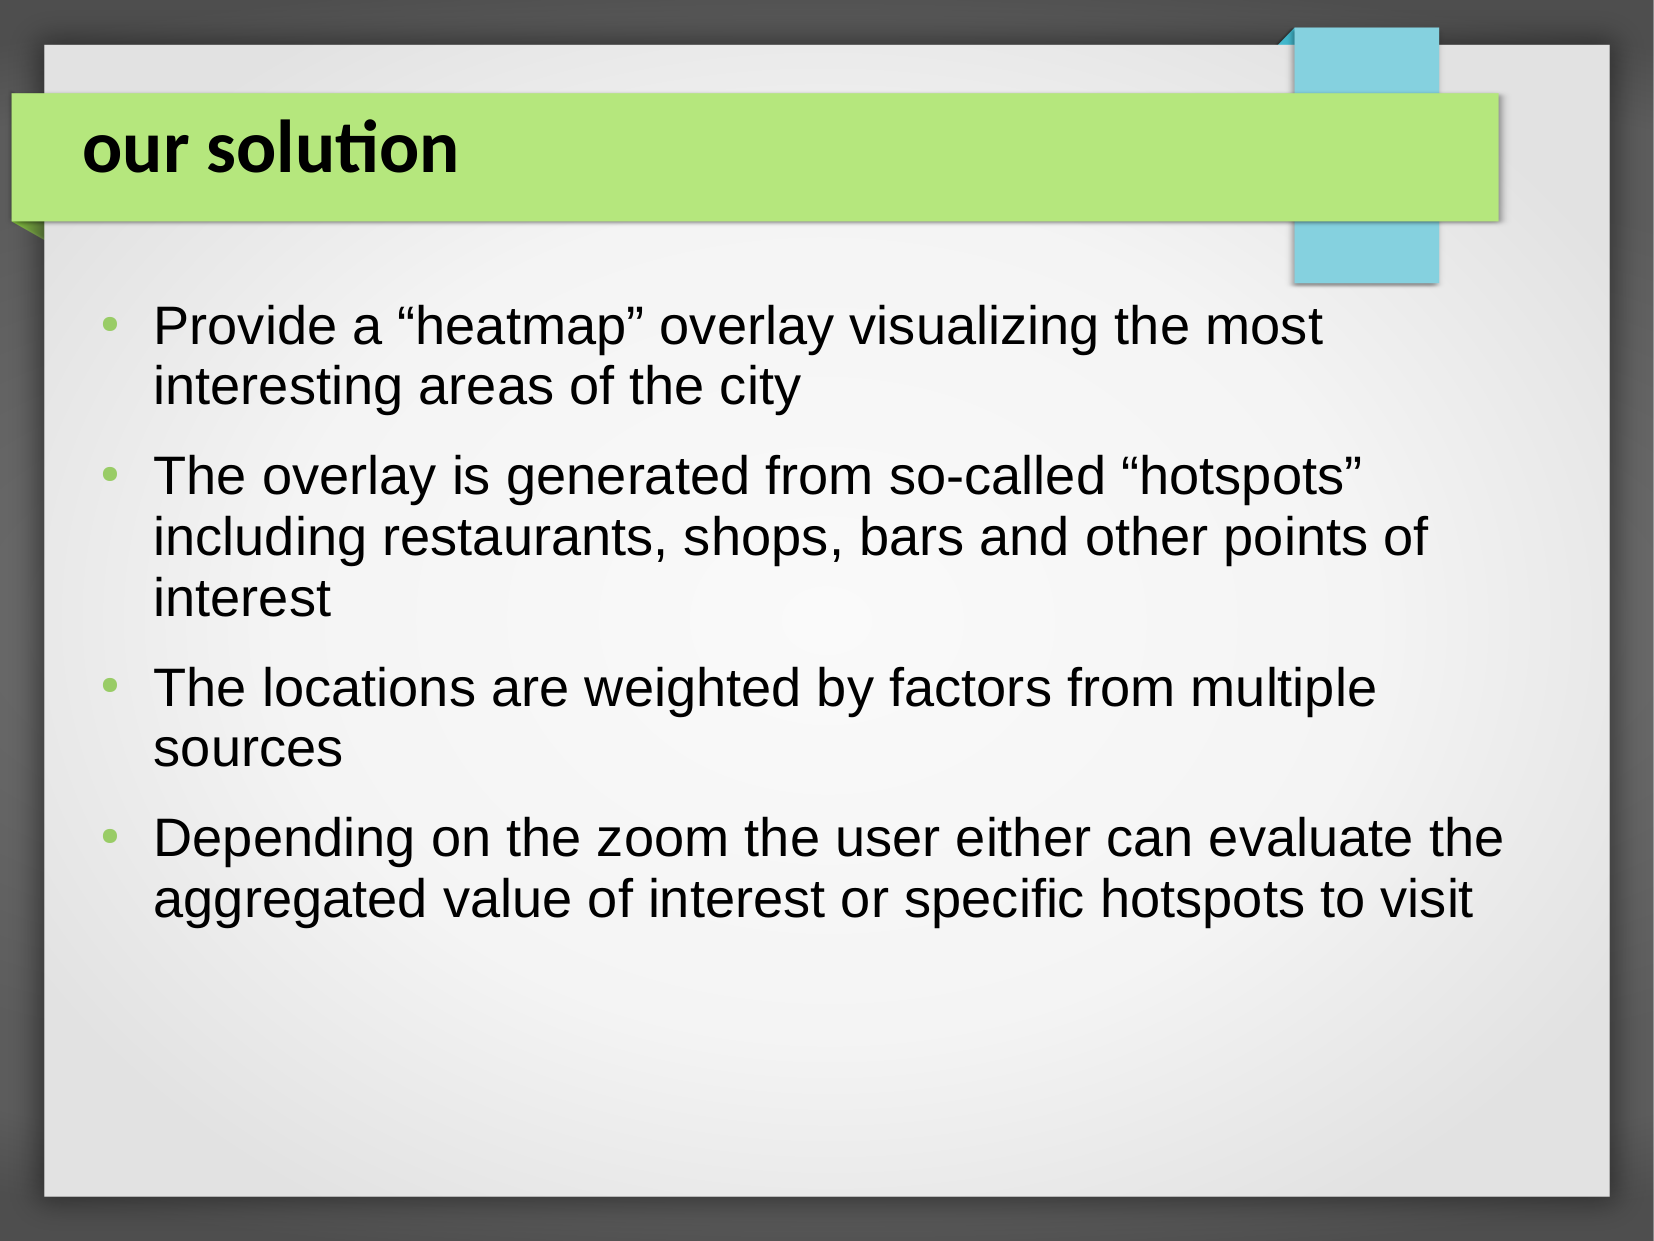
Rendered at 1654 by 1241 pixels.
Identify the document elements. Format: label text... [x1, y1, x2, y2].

picture [0, 0, 1654, 1241]
list Provide a “heatmap” overlay visualizing the most interesting areas of the city The overlay is generated from so-called “hotspots” including restaurants, shops, bars and other points of interest The locations are weighted by factors from multiple sources Depending on the zoom the user either can evaluate the aggregated value of interest or specific hotspots to visit [82, 295, 1571, 1015]
title our solution [82, 94, 1264, 213]
